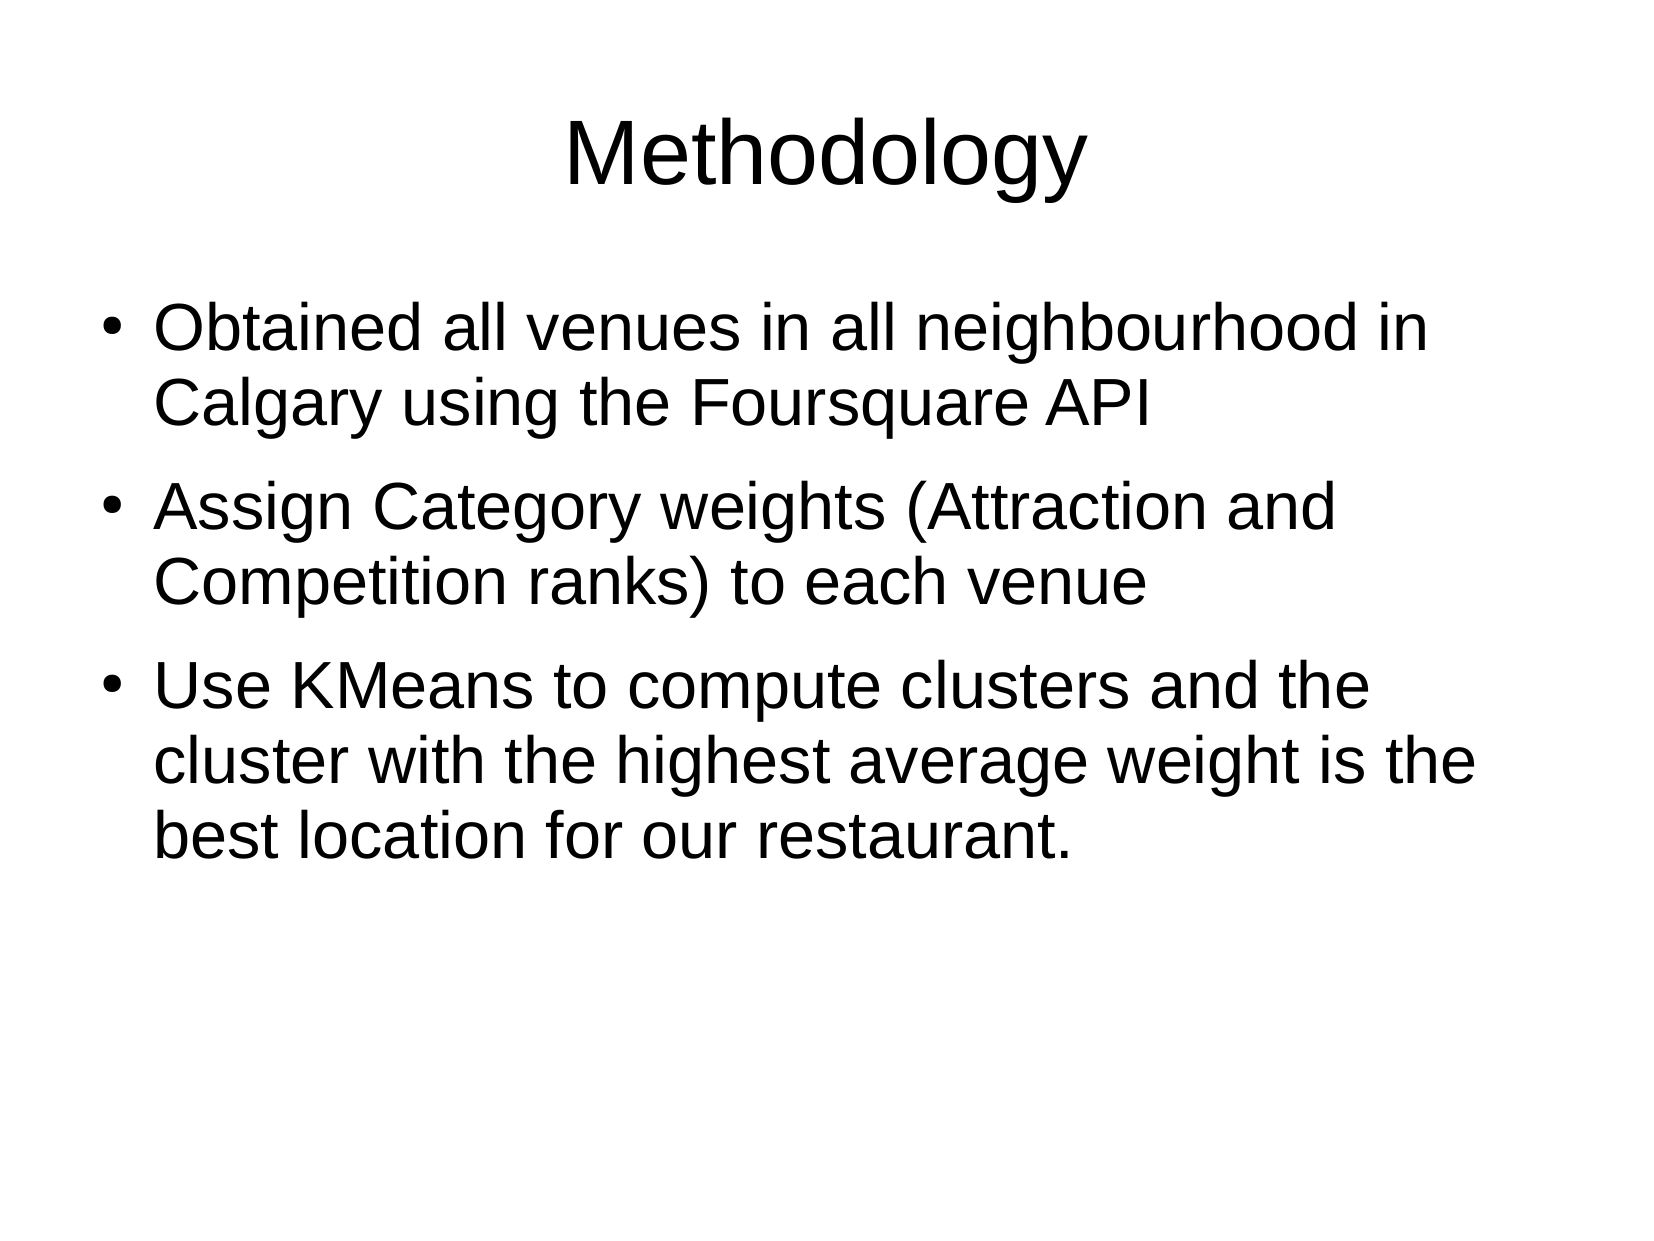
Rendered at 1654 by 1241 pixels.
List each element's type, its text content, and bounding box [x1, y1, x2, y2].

list Obtained all venues in all neighbourhood in Calgary using the Foursquare API Assign Category weights (Attraction and Competition ranks) to each venue Use KMeans to compute clusters and the cluster with the highest average weight is the best location for our restaurant. [82, 290, 1571, 1109]
title Methodology [82, 49, 1571, 257]
